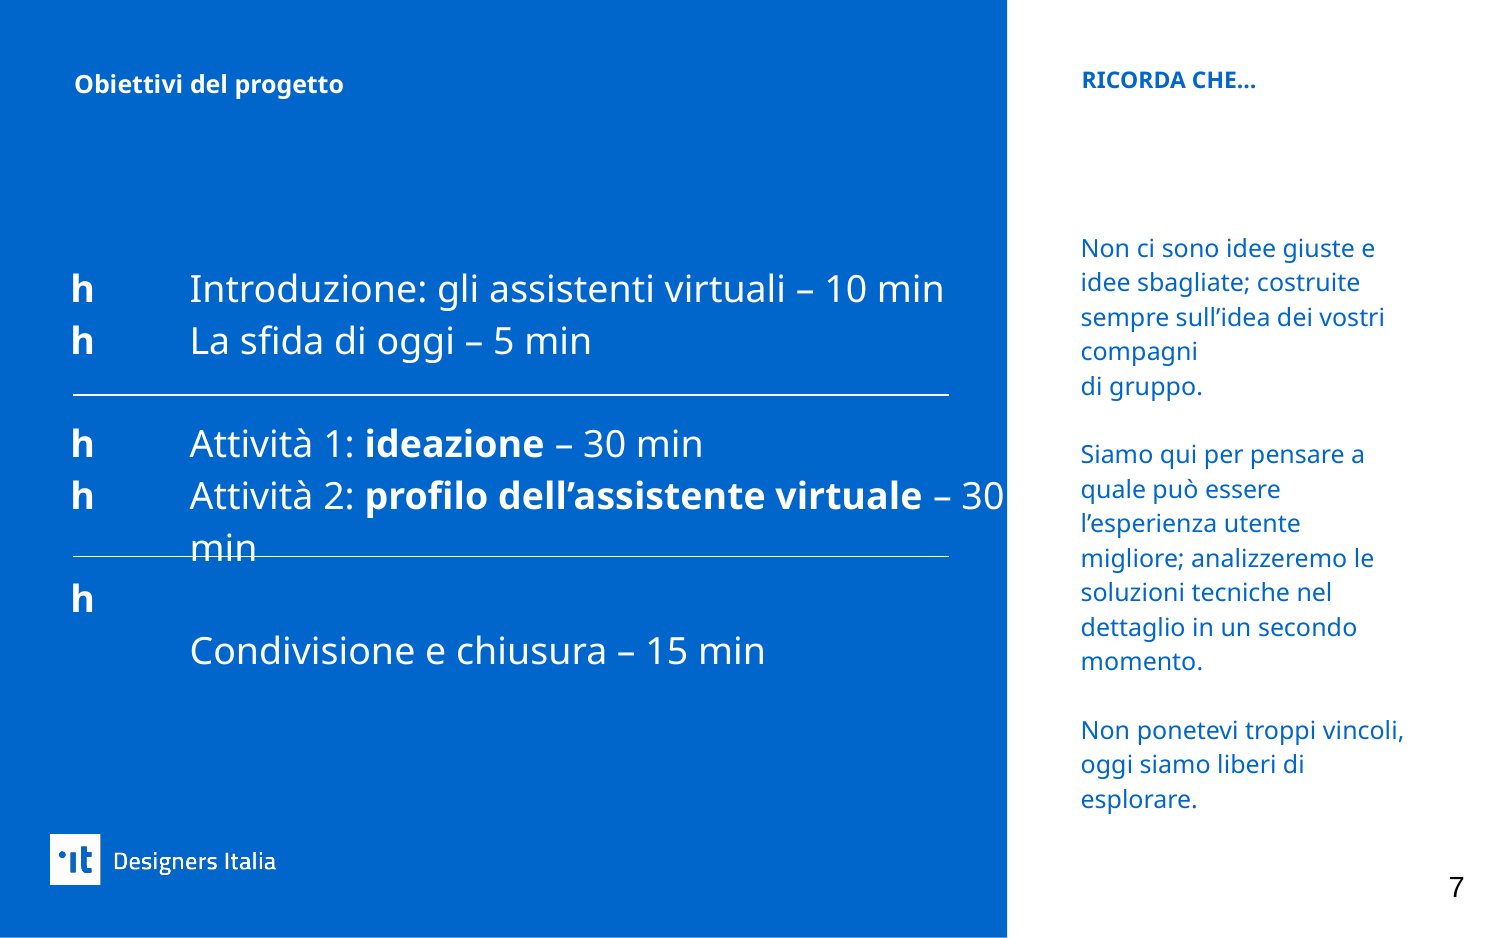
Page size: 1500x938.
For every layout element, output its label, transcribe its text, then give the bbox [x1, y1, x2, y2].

picture [50, 834, 289, 885]
text_box [0, 0, 1008, 938]
text_box Non ci sono idee giuste e idee sbagliate; costruite sempre sull’idea dei vostri compagni di gruppo. Siamo qui per pensare a quale può essere l’esperienza utente migliore; analizzeremo le soluzioni tecniche nel dettaglio in un secondo momento. Non ponetevi troppi vincoli, oggi siamo liberi di esplorare. [1065, 212, 1423, 742]
text_box h h h h h [55, 198, 174, 834]
text_box Obiettivi del progetto [59, 58, 696, 110]
text_box Introduzione: gli assistenti virtuali – 10 min La sfida di oggi – 5 min Attività 1: ideazione – 30 min Attività 2: profilo dell’assistente virtuale – 30 min Condivisione e chiusura – 15 min [174, 198, 1061, 850]
slide_number <numero> [1389, 850, 1480, 922]
text_box RICORDA CHE… [1066, 50, 1367, 139]
